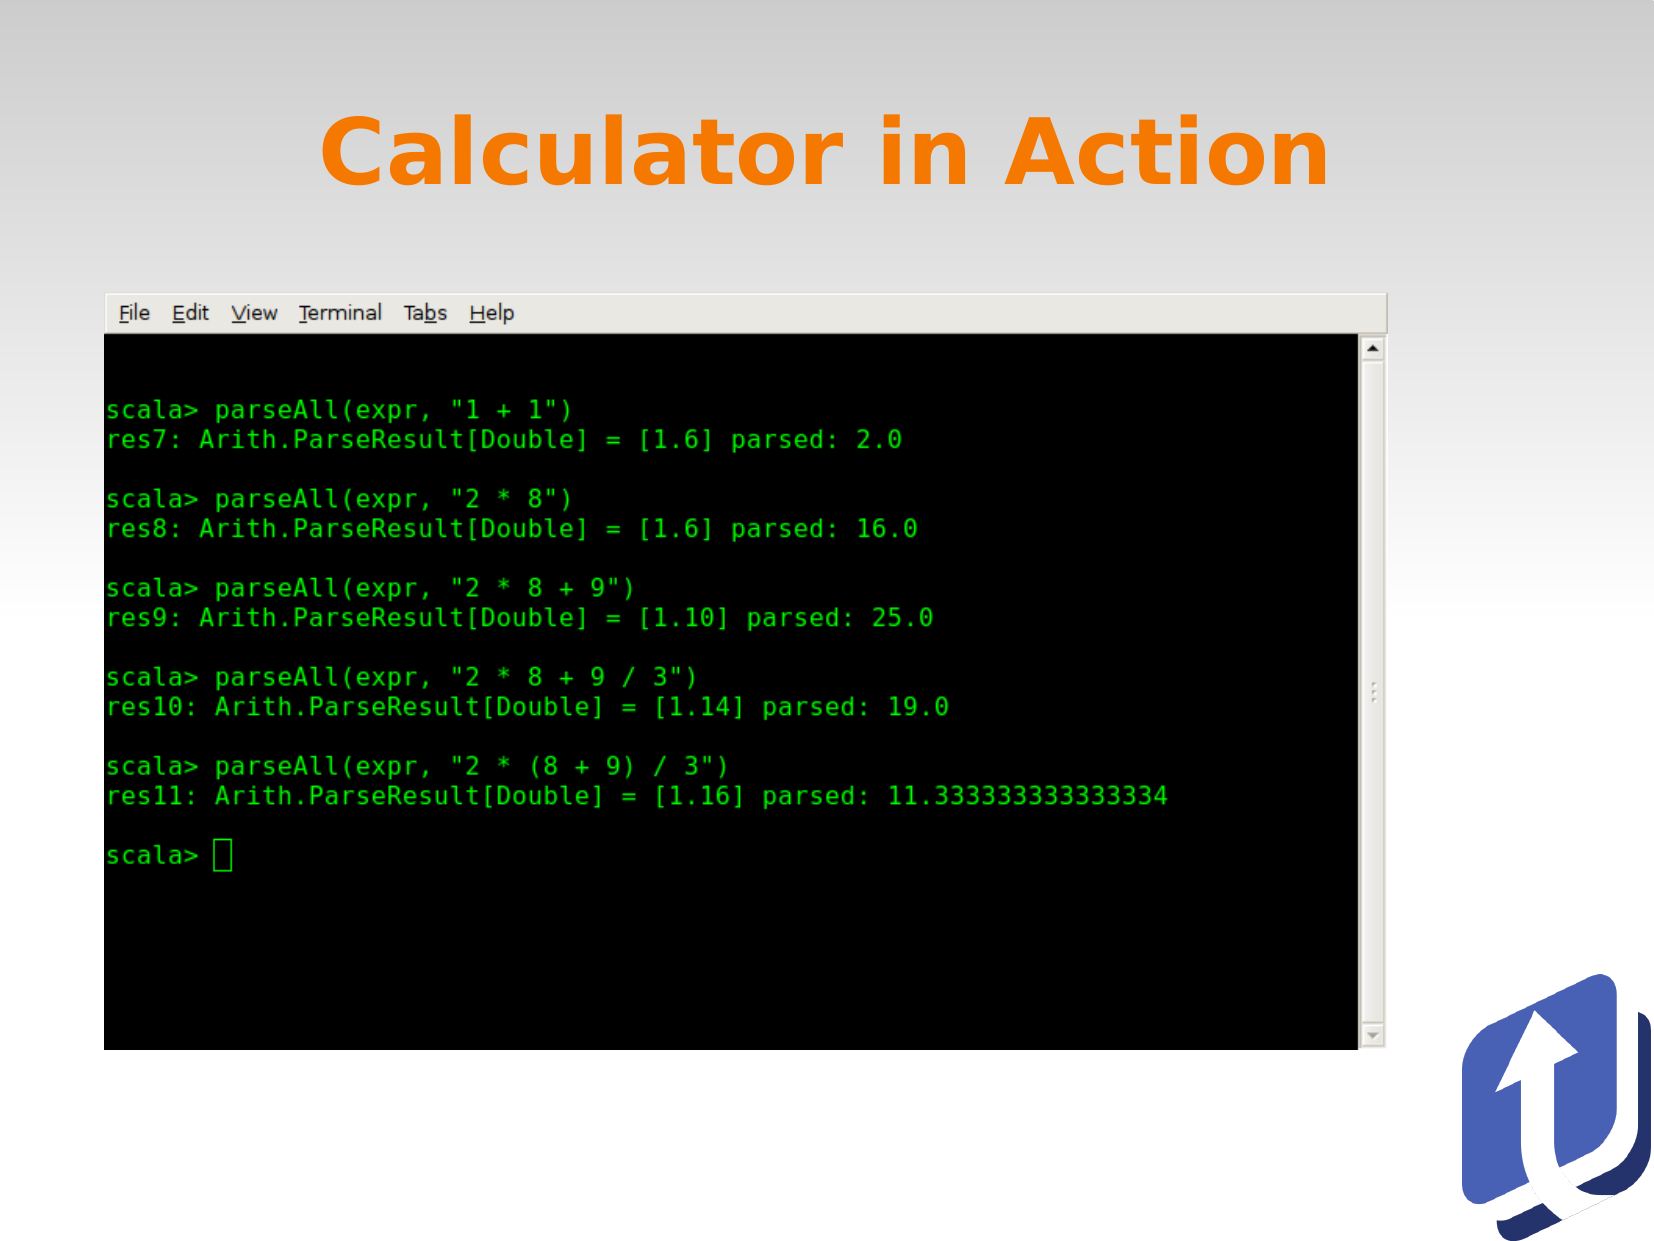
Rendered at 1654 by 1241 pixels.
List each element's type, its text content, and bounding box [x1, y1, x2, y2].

title Calculator in Action [82, 56, 1571, 250]
picture [1462, 974, 1651, 1241]
picture [104, 292, 1388, 1051]
